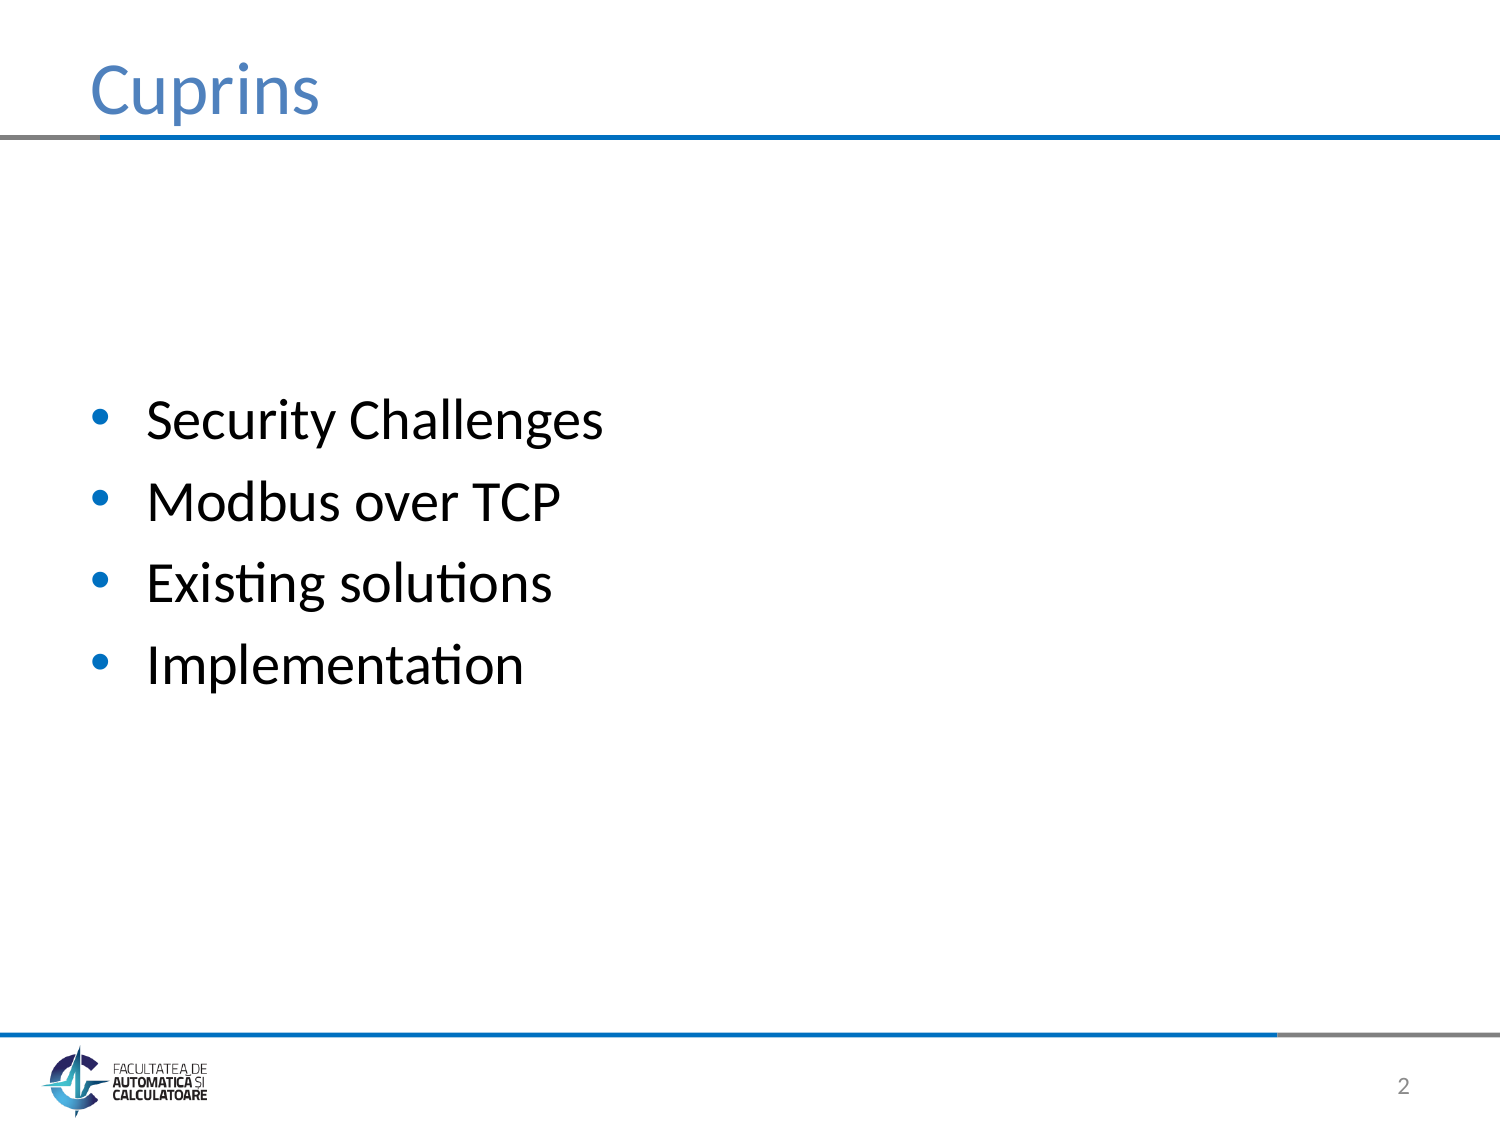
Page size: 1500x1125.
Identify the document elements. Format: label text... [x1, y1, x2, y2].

picture [41, 1045, 207, 1118]
list Security Challenges Modbus over TCP Existing solutions Implementation [75, 184, 1425, 975]
title Cuprins [75, 30, 1425, 138]
